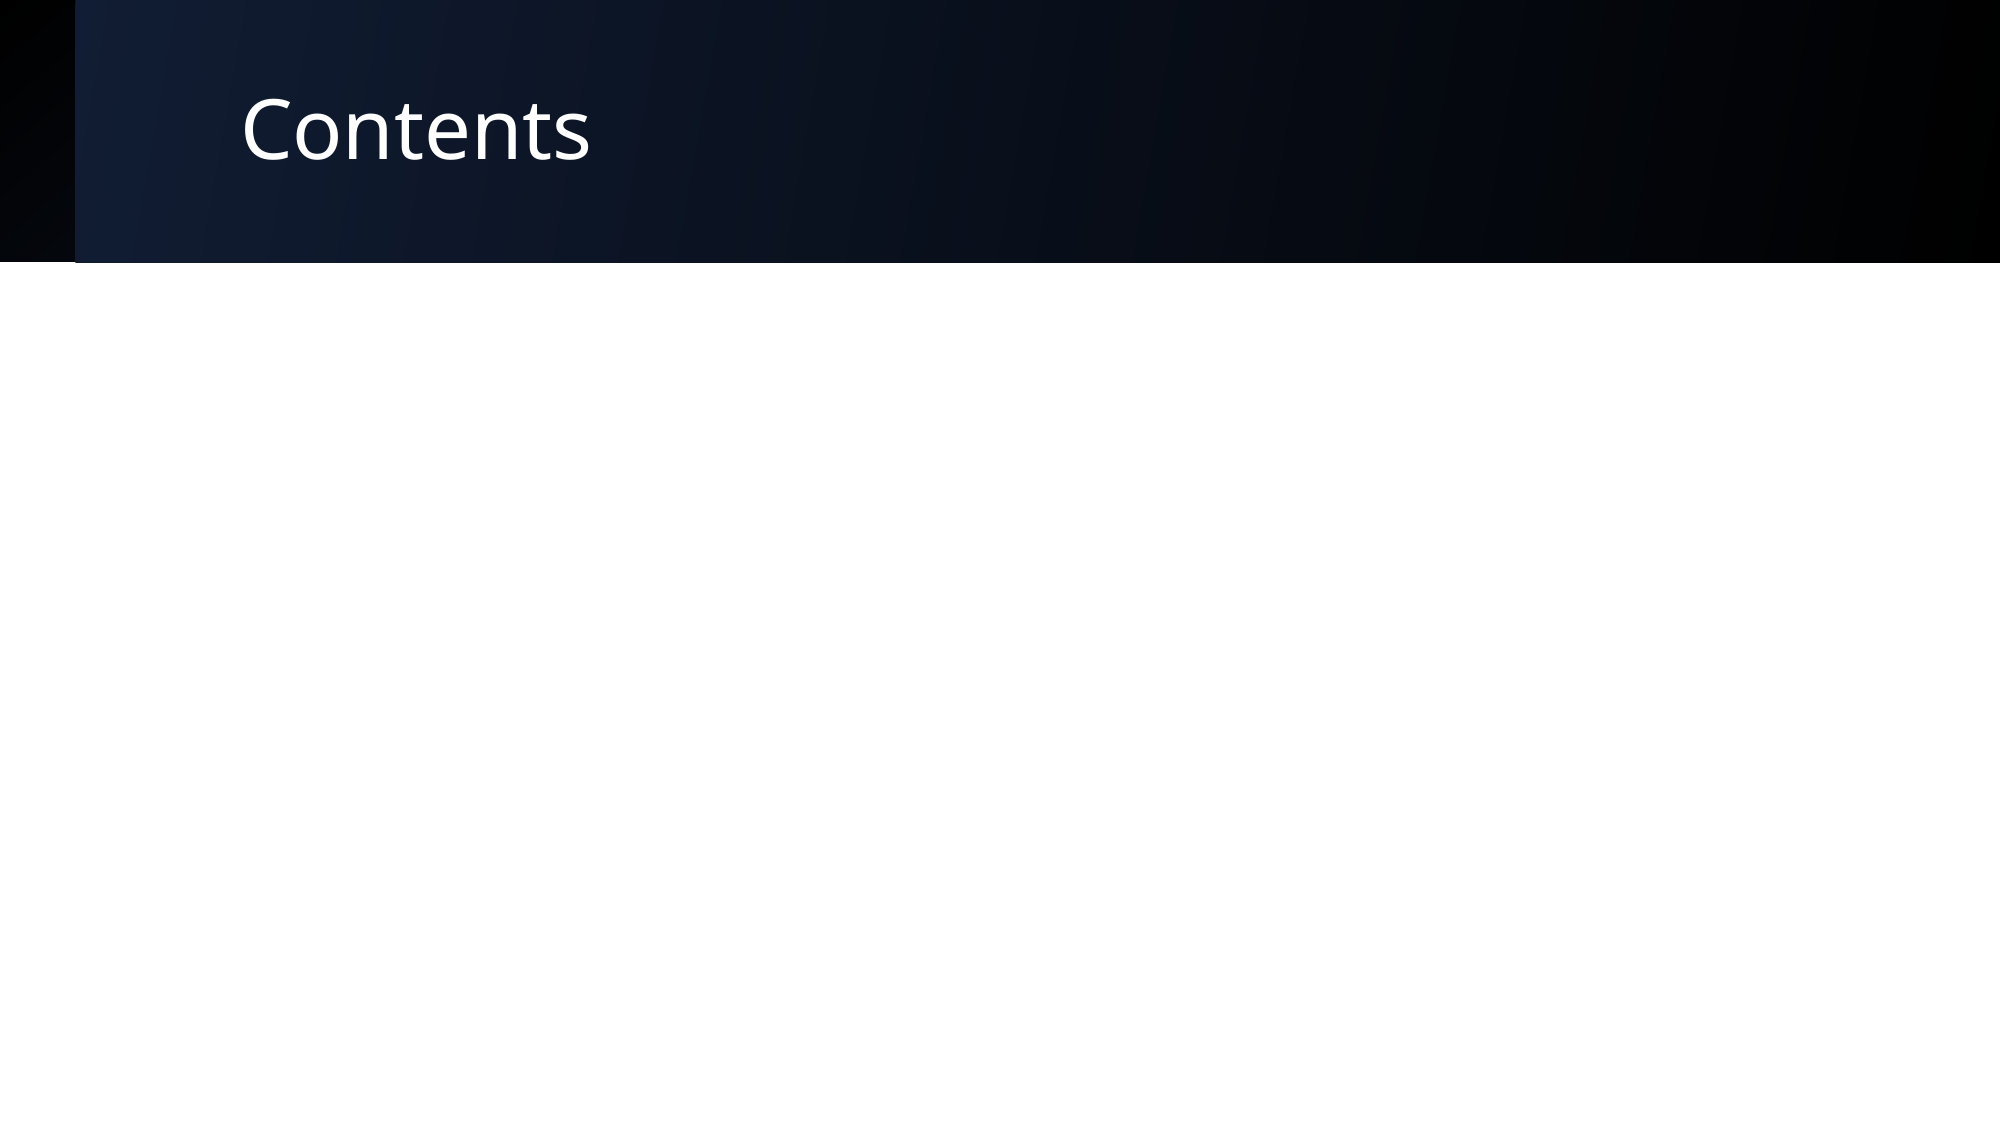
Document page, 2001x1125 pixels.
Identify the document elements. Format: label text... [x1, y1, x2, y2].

title Contents [225, 48, 1849, 218]
text_box [0, 0, 2000, 1125]
